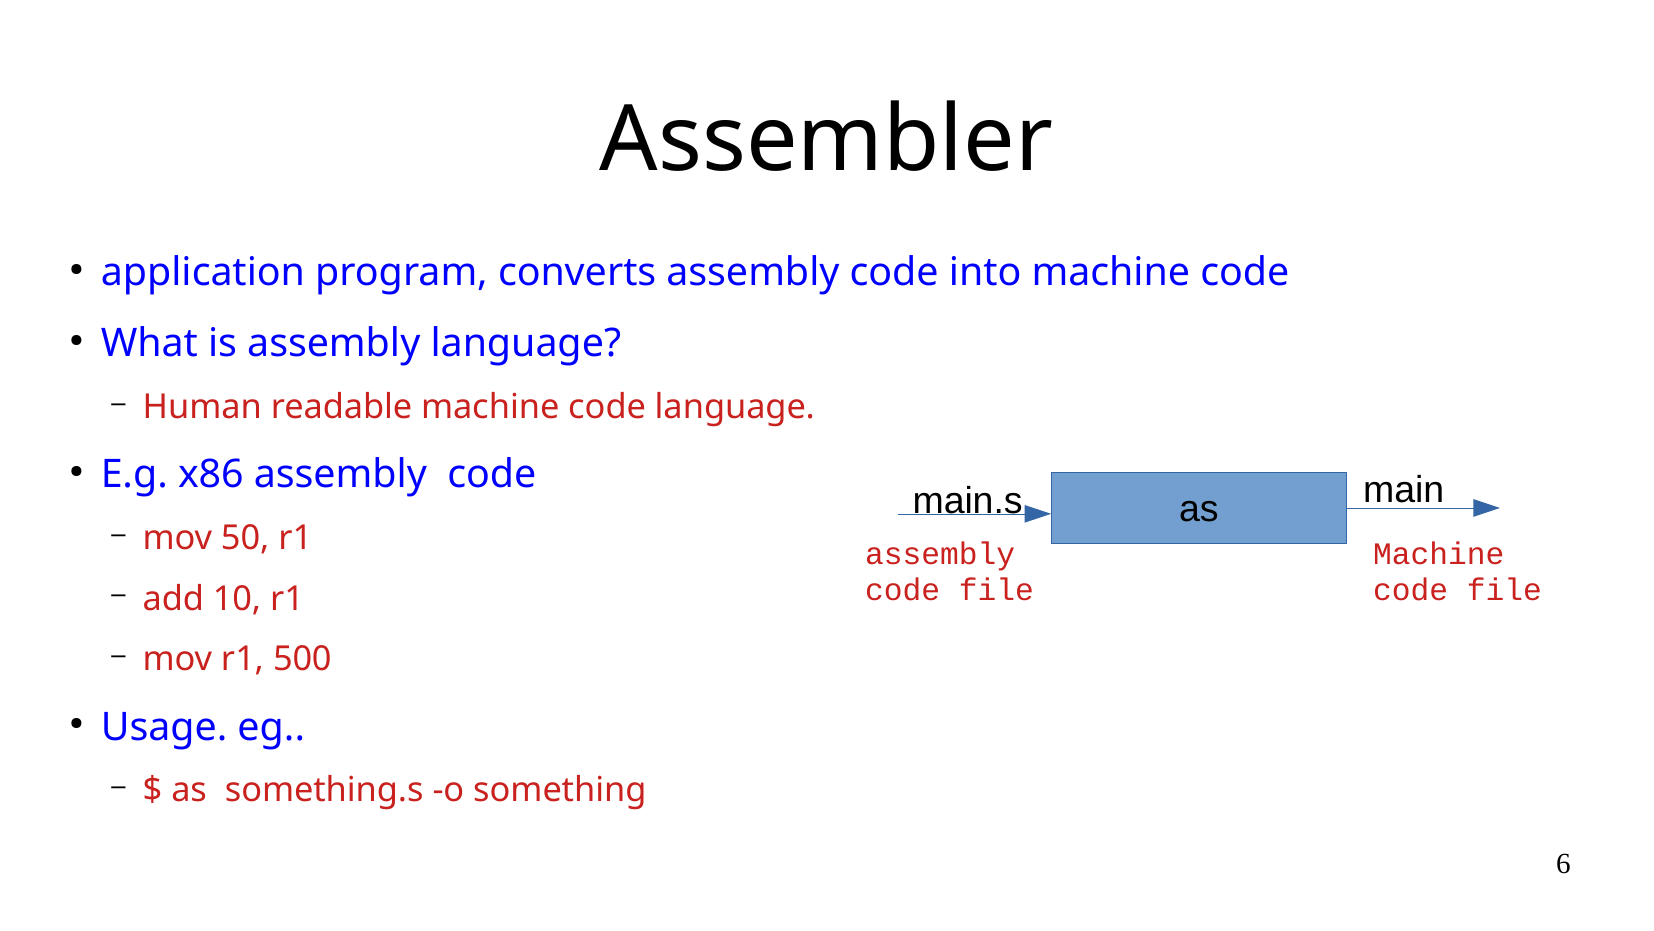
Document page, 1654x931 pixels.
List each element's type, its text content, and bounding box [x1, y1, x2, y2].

title Assembler [59, 68, 1595, 202]
text_box Machine code file [1358, 531, 1560, 618]
text_box main [1348, 460, 1489, 518]
text_box main.s [897, 472, 1038, 530]
list application program, converts assembly code into machine code What is assembly language? Human readable machine code language. E.g. x86 assembly code mov 50, r1 add 10, r1 mov r1, 500 Usage. eg.. $ as something.s -o something [59, 243, 1565, 820]
text_box as [1051, 472, 1347, 544]
text_box assembly code file [850, 531, 1052, 618]
